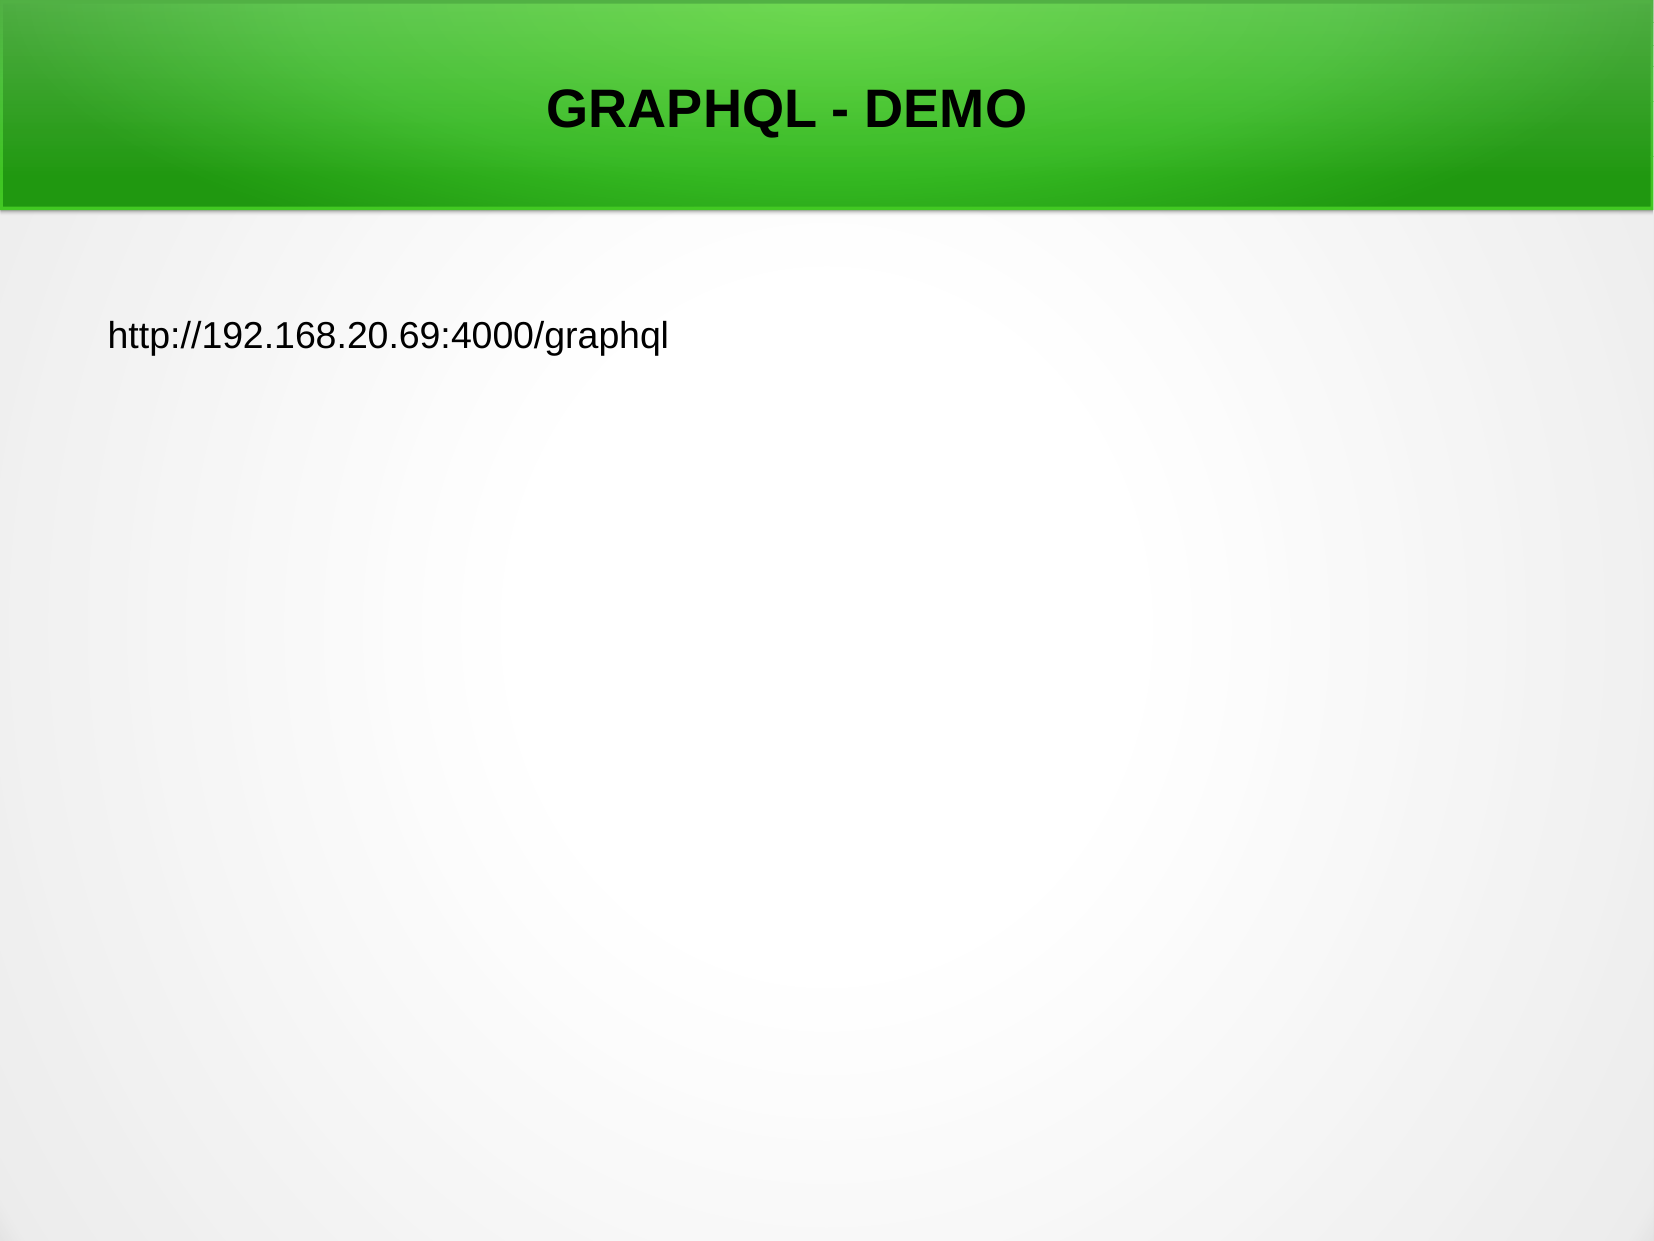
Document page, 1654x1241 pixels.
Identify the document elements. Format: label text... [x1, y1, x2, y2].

text_box GRAPHQL - DEMO [531, 70, 1052, 147]
text_box http://192.168.20.69:4000/graphql [92, 307, 1016, 364]
